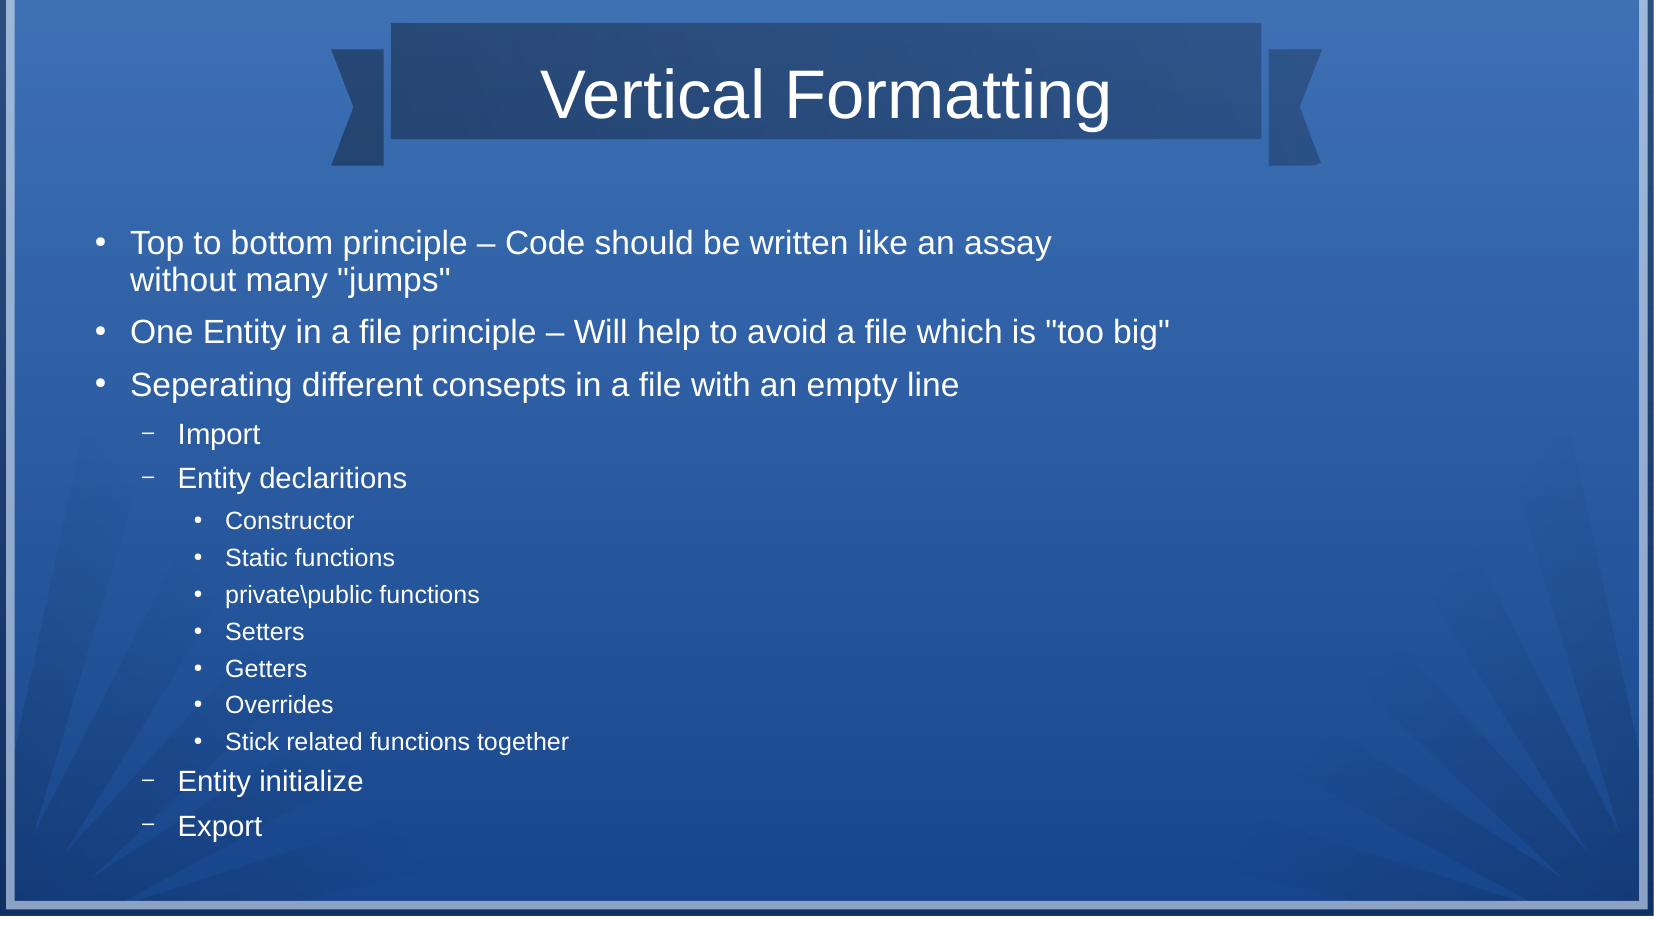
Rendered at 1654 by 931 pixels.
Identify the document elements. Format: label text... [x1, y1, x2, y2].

title Vertical Formatting [389, 35, 1264, 154]
list Top to bottom principle – Code should be written like an assay without many "jumps" One Entity in a file principle – Will help to avoid a file which is "too big" Seperating different consepts in a file with an empty line Import Entity declaritions Constructor Static functions private\public functions Setters Getters Overrides Stick related functions together Entity initialize Export [82, 224, 1571, 848]
